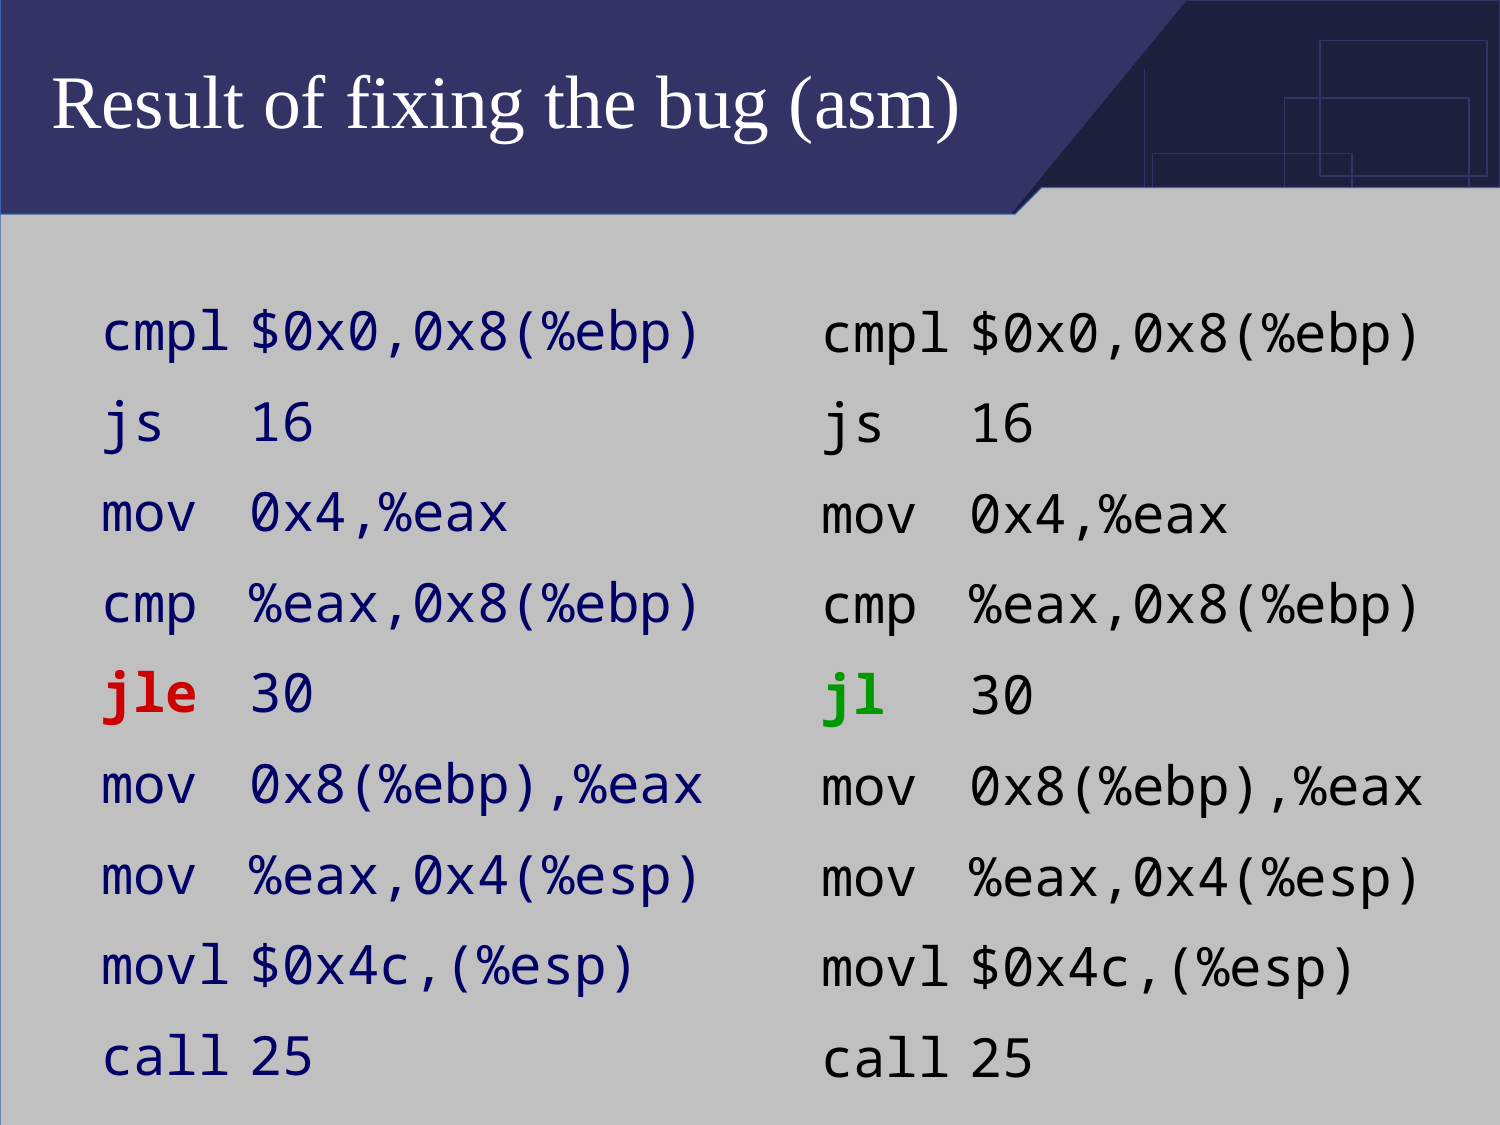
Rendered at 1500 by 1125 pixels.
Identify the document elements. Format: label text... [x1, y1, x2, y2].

text_box Result of fixing the bug (asm) [0, 53, 1269, 153]
text_box cmpl $0x0,0x8(%ebp) js 16 mov 0x4,%eax cmp %eax,0x8(%ebp) jl 30 mov 0x8(%ebp),%eax mov %eax,0x4(%esp) movl $0x4c,(%esp) call 25 [735, 286, 1486, 930]
text_box cmpl $0x0,0x8(%ebp) js 16 mov 0x4,%eax cmp %eax,0x8(%ebp) jle 30 mov 0x8(%ebp),%eax mov %eax,0x4(%esp) movl $0x4c,(%esp) call 25 [15, 285, 736, 928]
